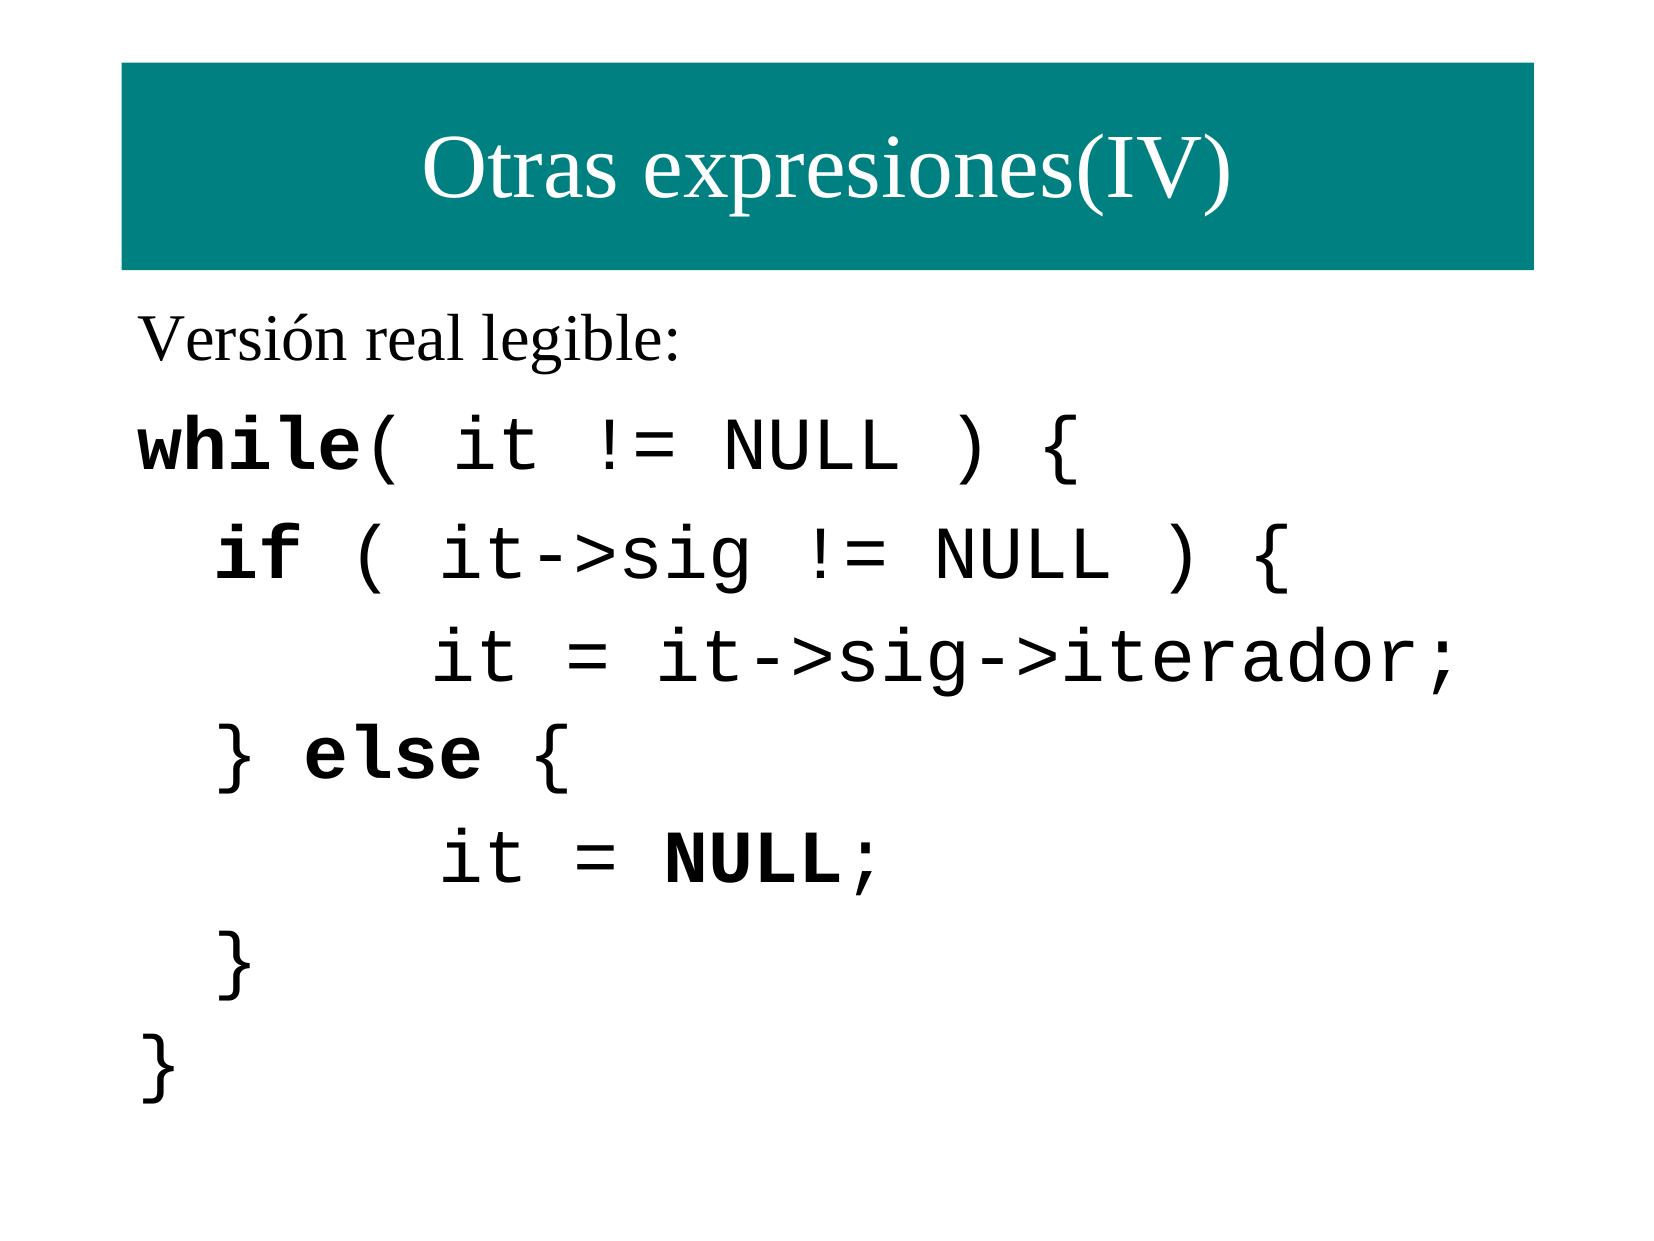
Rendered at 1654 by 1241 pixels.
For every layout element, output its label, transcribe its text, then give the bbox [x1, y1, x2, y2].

text_box Otras expresiones(IV) [121, 114, 1534, 219]
text_box [121, 62, 1534, 114]
text_box [121, 219, 1534, 271]
text_box Versión real legible: while( it != NULL ) { if ( it->sig != NULL ) { it = it->sig->iterador; } else { it = NULL; } } [119, 300, 1599, 1105]
